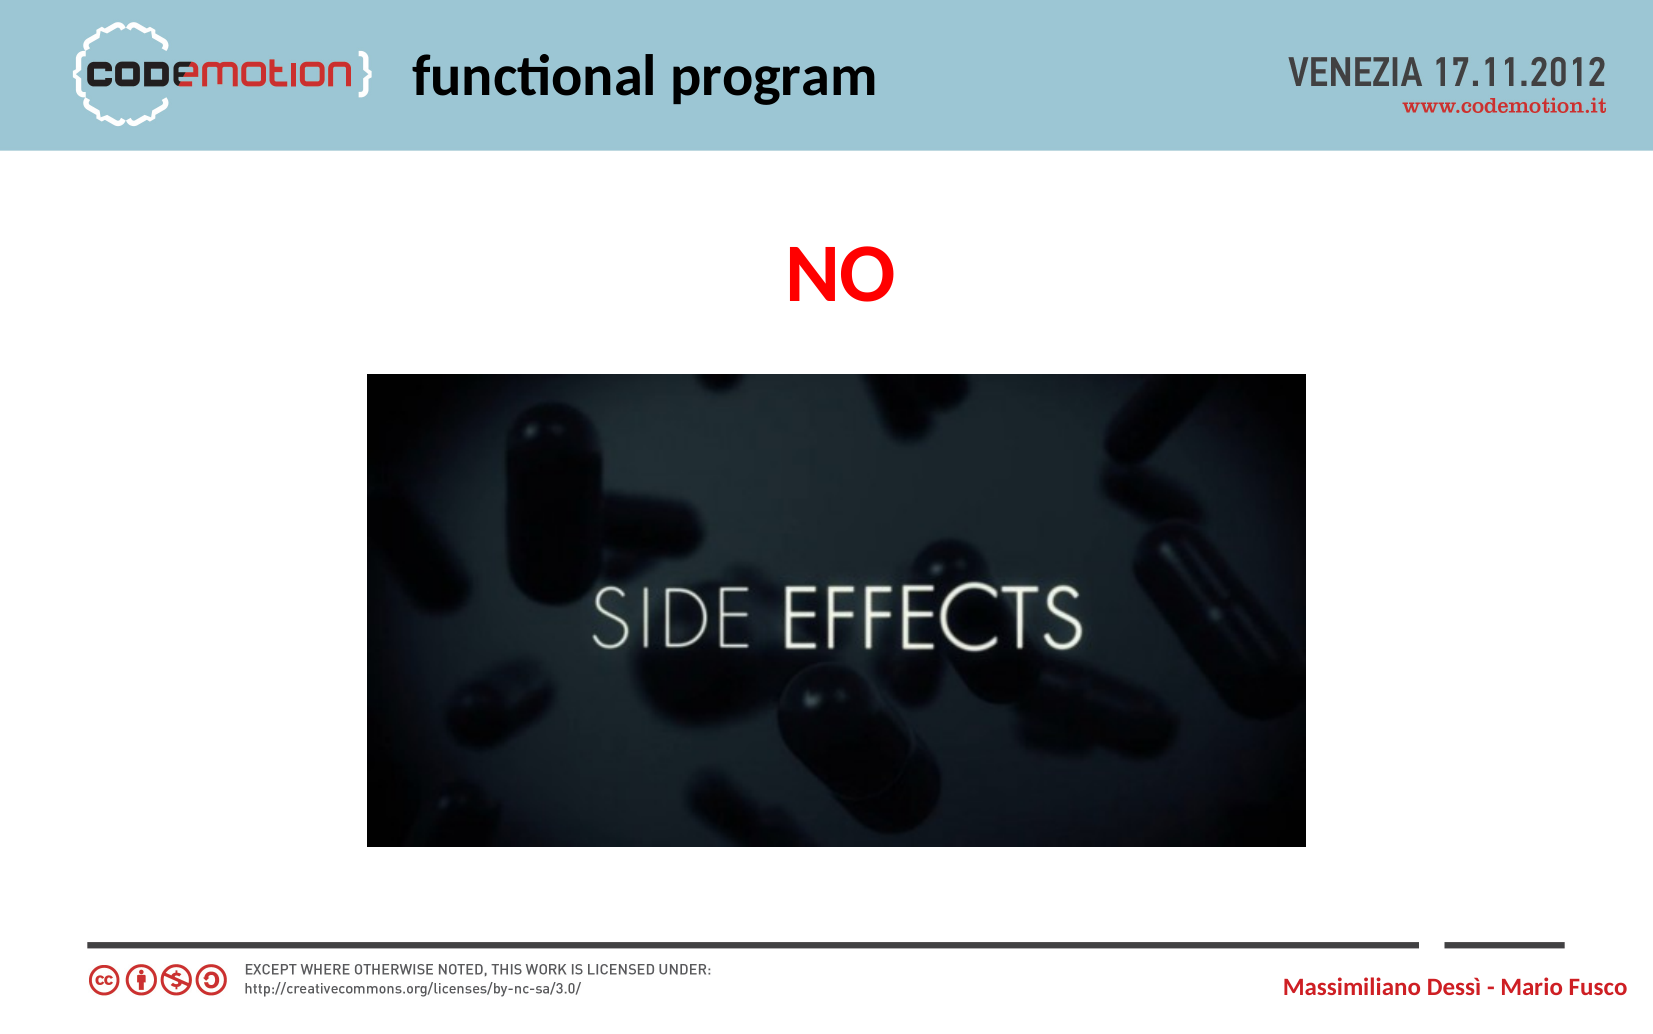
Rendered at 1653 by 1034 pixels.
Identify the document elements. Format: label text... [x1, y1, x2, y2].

picture [0, 0, 1653, 1034]
text_box functional program [225, 30, 1321, 145]
text_box NO [660, 211, 1021, 326]
